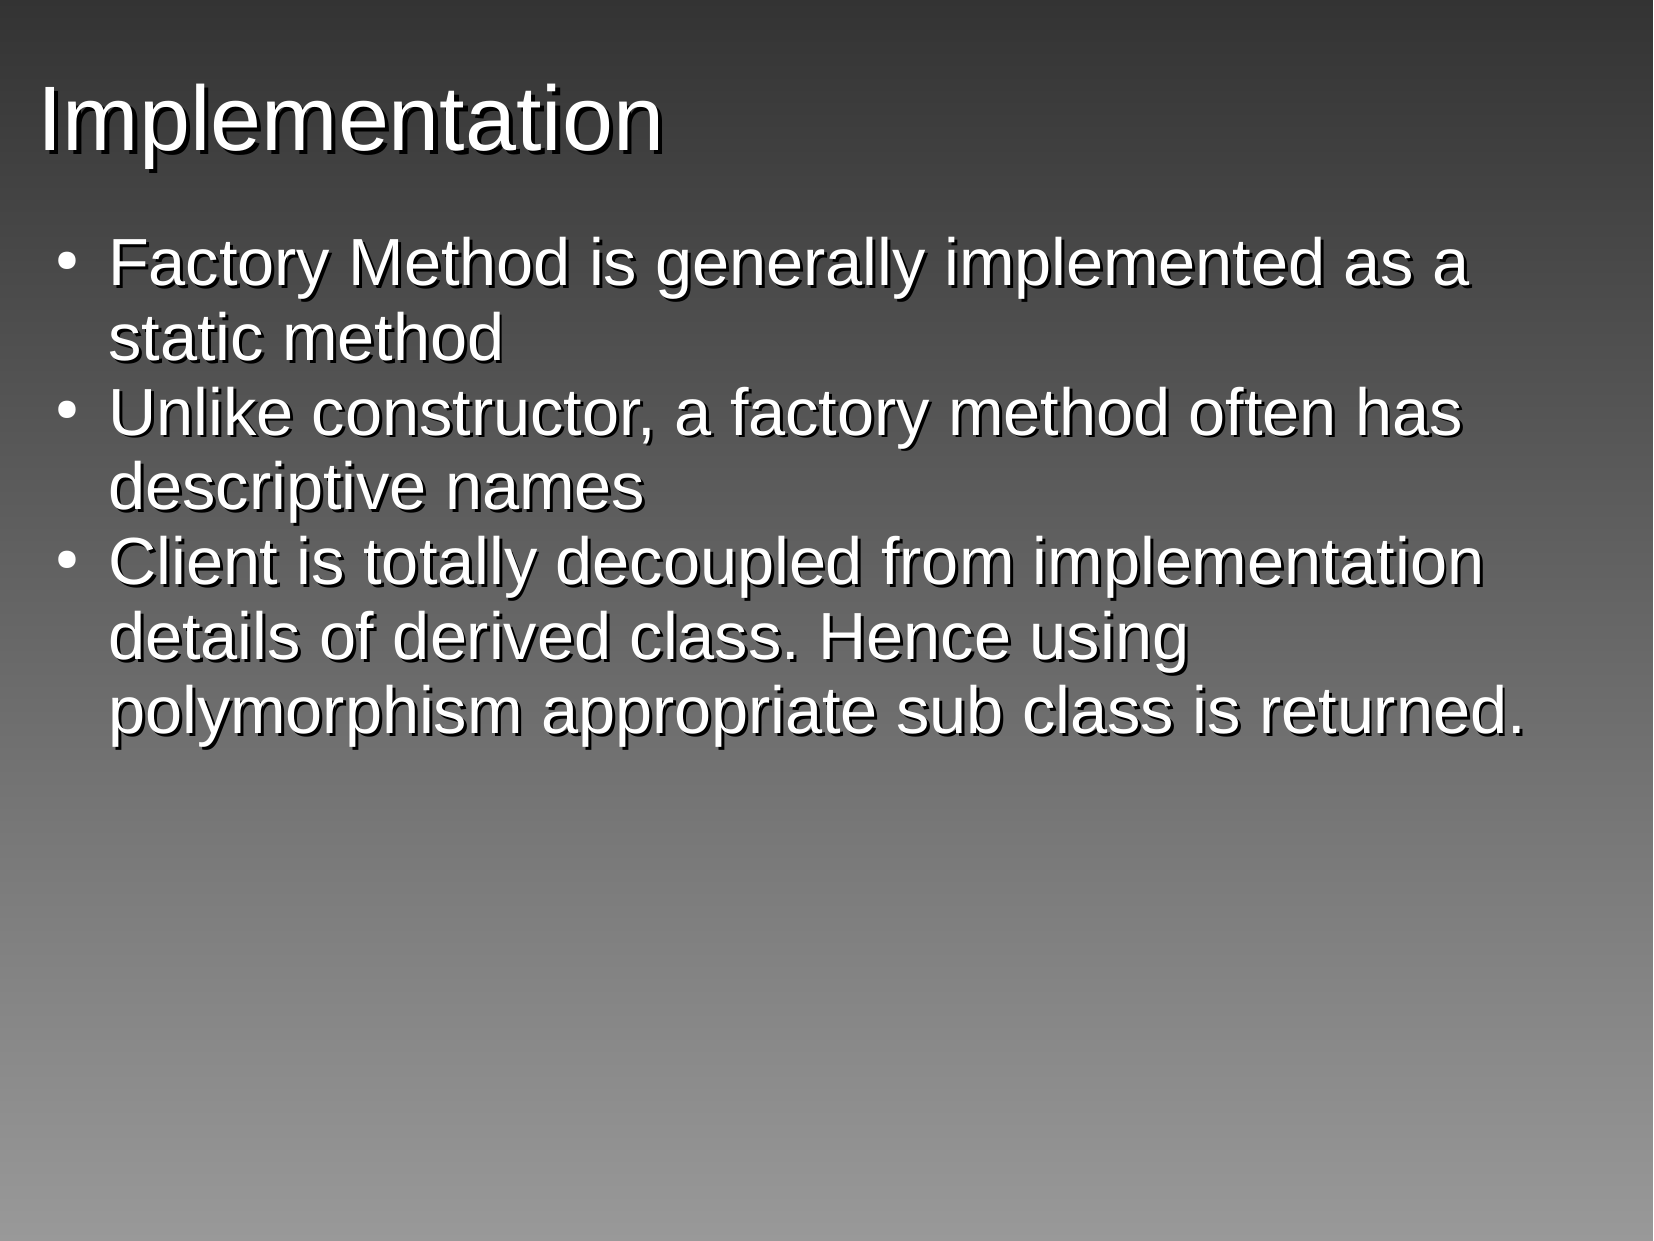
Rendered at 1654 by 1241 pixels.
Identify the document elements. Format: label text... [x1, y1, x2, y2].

title Implementation [37, 49, 1613, 188]
list Factory Method is generally implemented as a static method Unlike constructor, a factory method often has descriptive names Client is totally decoupled from implementation details of derived class. Hence using polymorphism appropriate sub class is returned. [37, 225, 1613, 1126]
